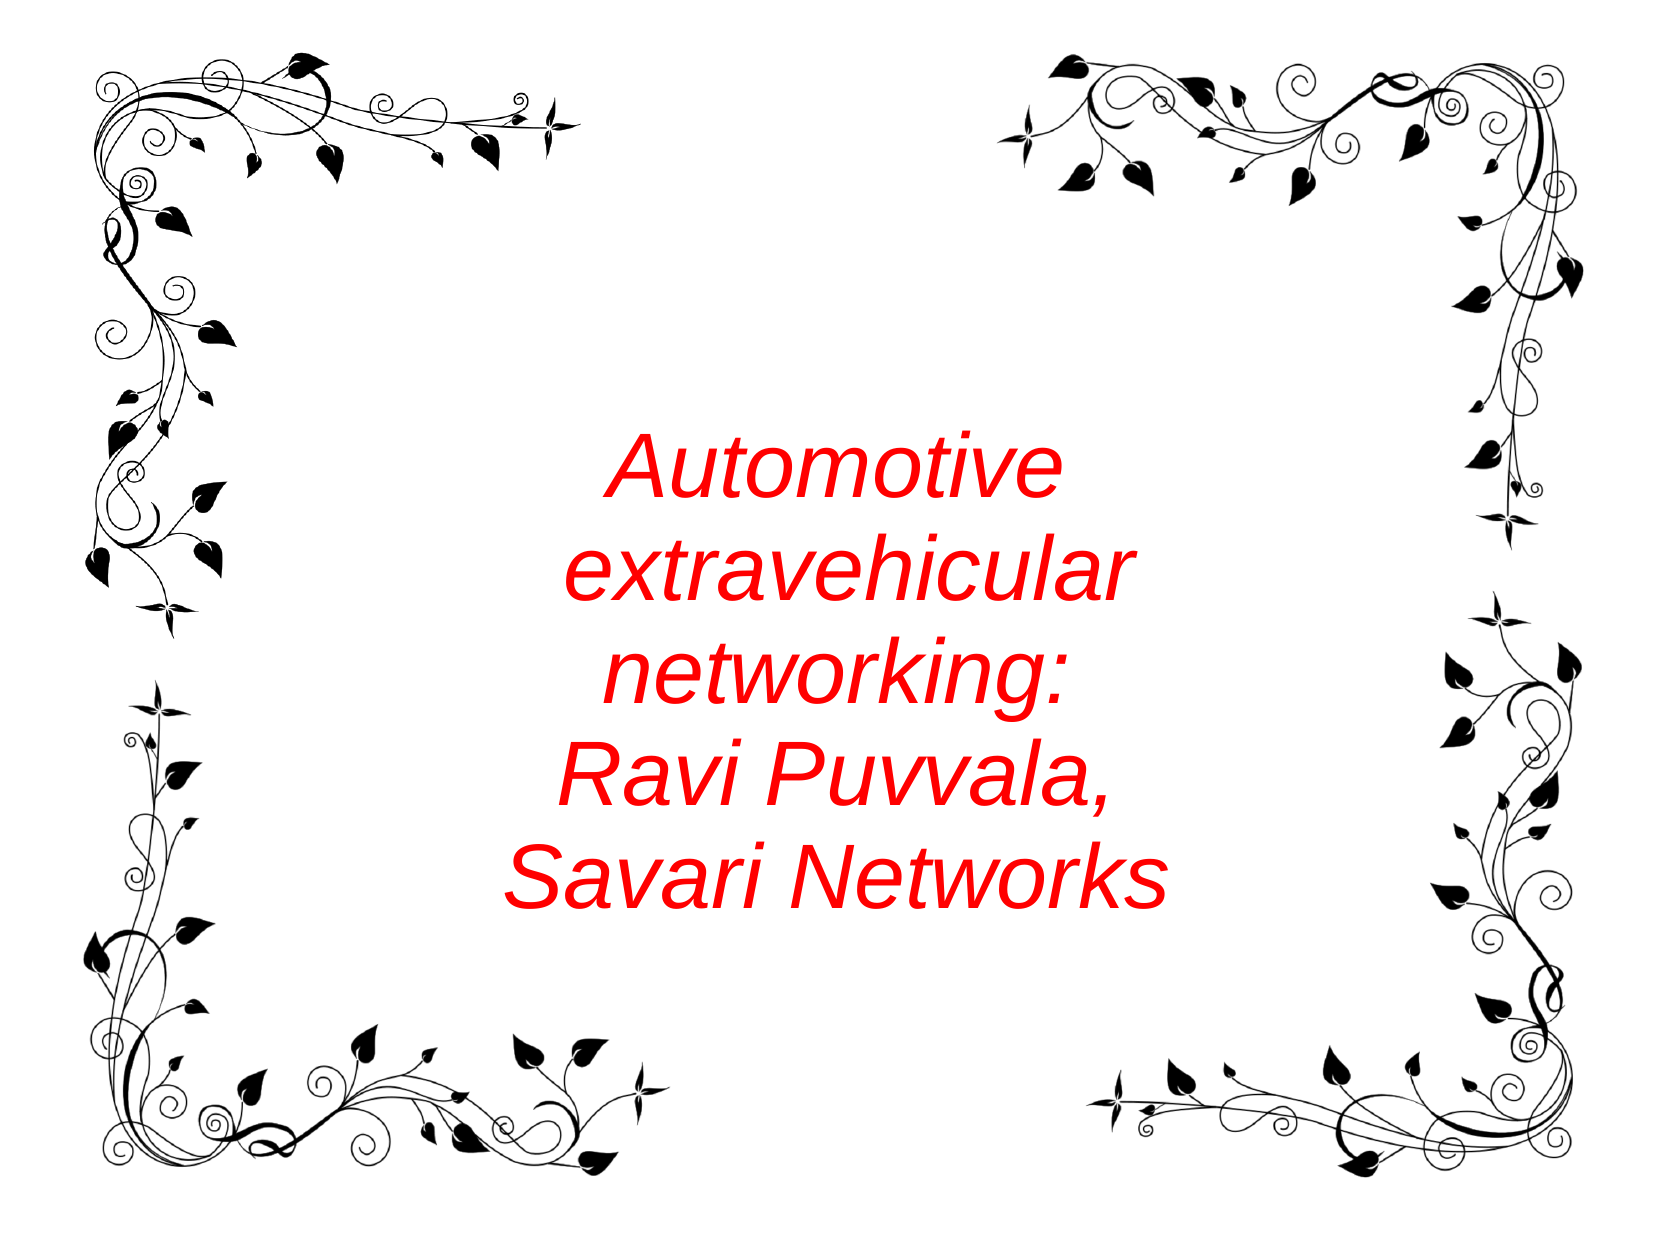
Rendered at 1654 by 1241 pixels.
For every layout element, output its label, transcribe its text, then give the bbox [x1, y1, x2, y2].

picture [1080, 585, 1591, 1186]
text_box Automotive extravehicular networking: Ravi Puvvala, Savari Networks [487, 407, 1186, 936]
picture [75, 675, 676, 1186]
picture [990, 45, 1591, 556]
picture [75, 44, 586, 646]
